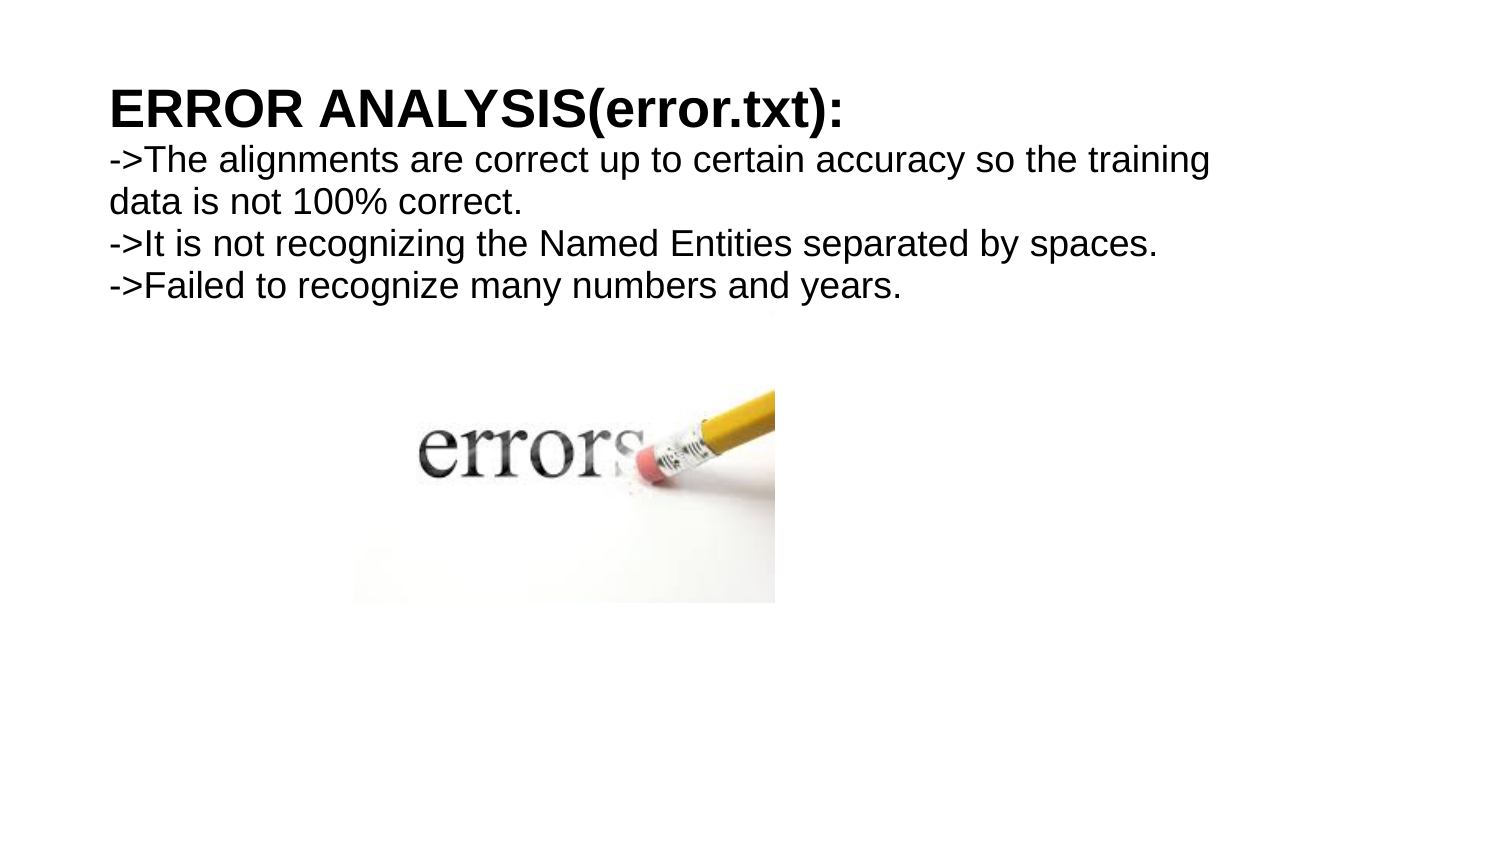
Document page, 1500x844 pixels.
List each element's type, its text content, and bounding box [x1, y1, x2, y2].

picture [354, 310, 775, 603]
text_box ERROR ANALYSIS(error.txt): ->The alignments are correct up to certain accuracy so the training data is not 100% correct. ->It is not recognizing the Named Entities separated by spaces. ->Failed to recognize many numbers and years. [94, 70, 1264, 716]
